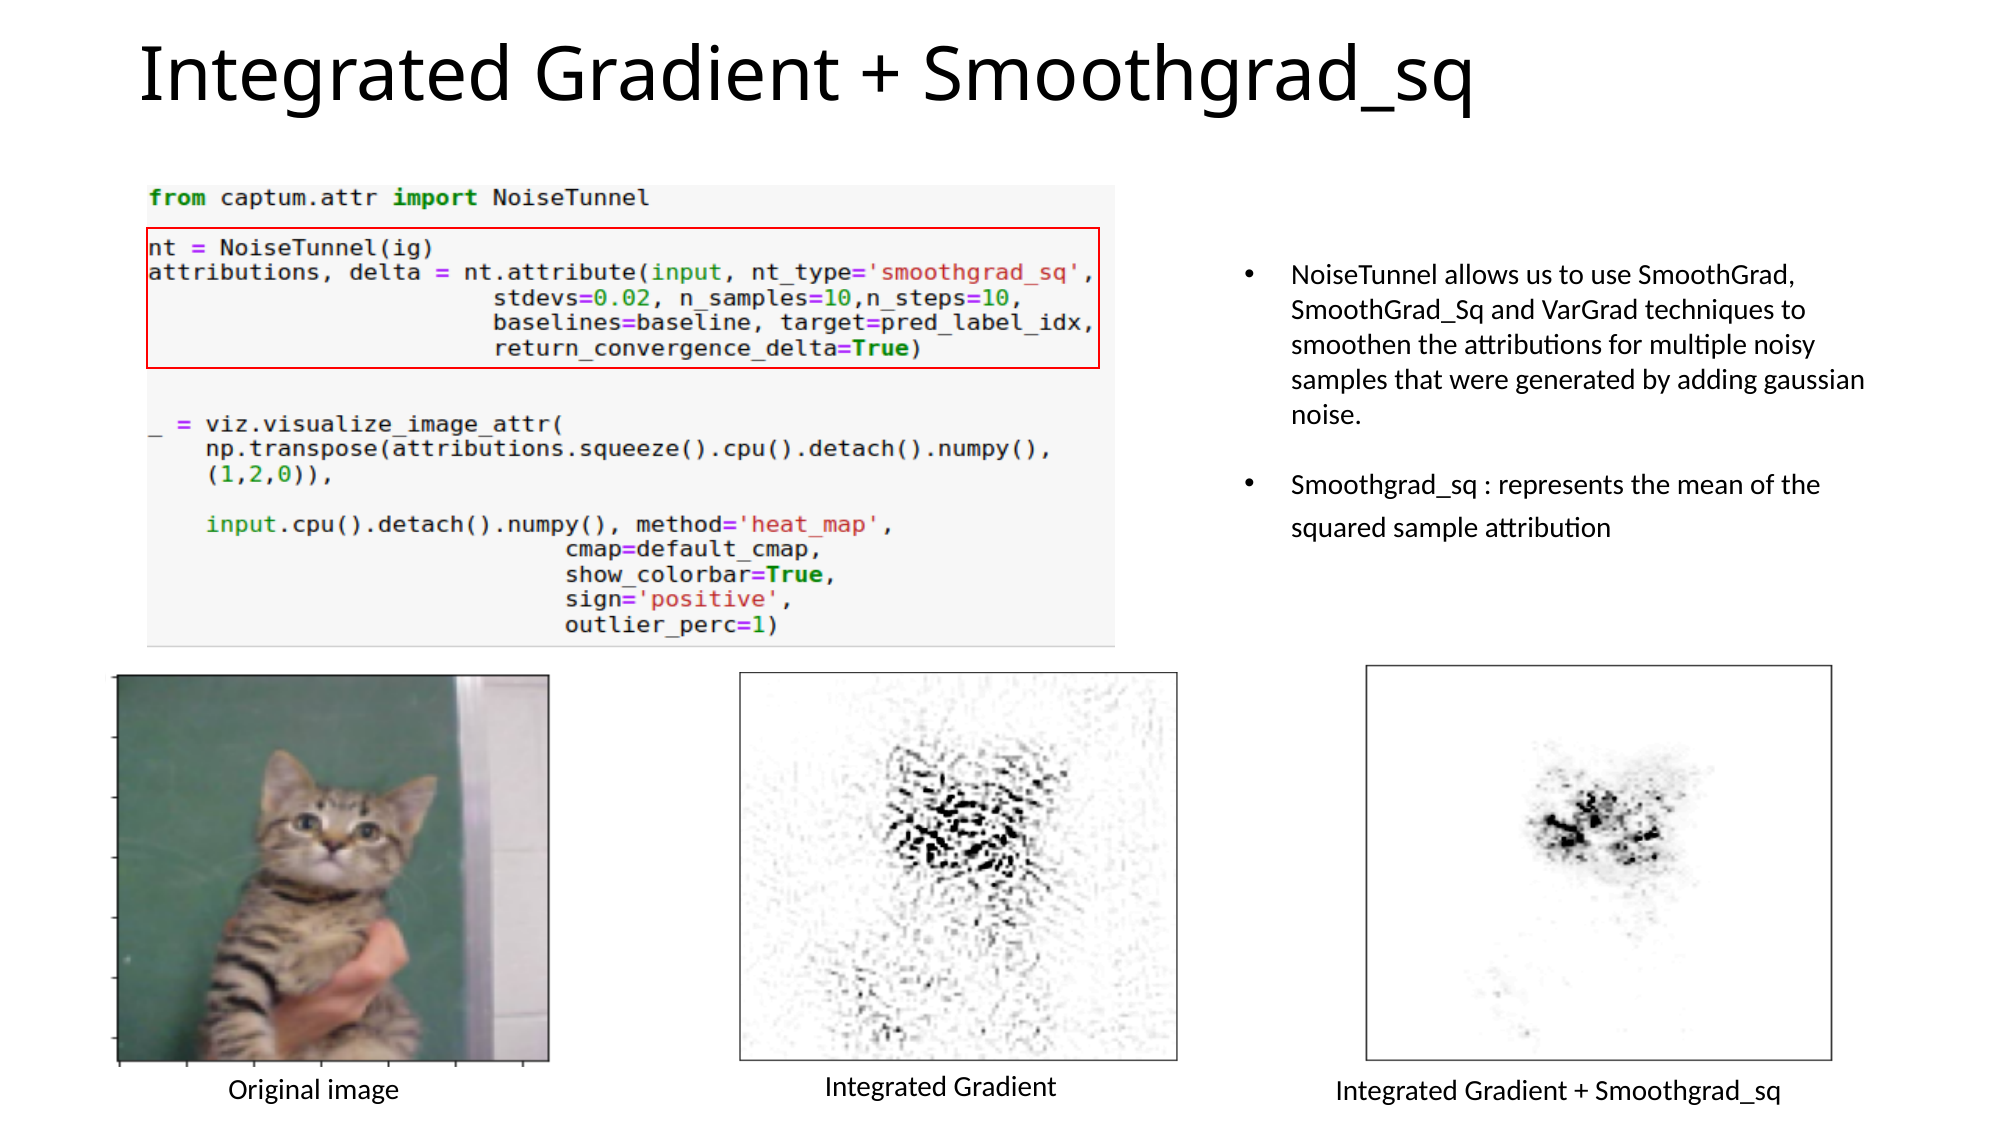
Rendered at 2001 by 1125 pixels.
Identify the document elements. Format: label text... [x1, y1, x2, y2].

picture [105, 659, 560, 1067]
text_box Original image [213, 1063, 499, 1114]
picture [1343, 656, 1854, 1064]
picture [147, 185, 1115, 650]
text_box NoiseTunnel allows us to use SmoothGrad, SmoothGrad_Sq and VarGrad techniques to smoothen the attributions for multiple noisy samples that were generated by adding gaussian noise. Smoothgrad_sq : represents the mean of the squared sample attribution [1229, 248, 1923, 593]
picture [720, 672, 1200, 1067]
text_box Integrated Gradient + Smoothgrad_sq [1320, 1064, 2000, 1115]
picture [148, 229, 1098, 367]
text_box Integrated Gradient [809, 1060, 1156, 1110]
title Integrated Gradient + Smoothgrad_sq [124, 0, 1850, 186]
